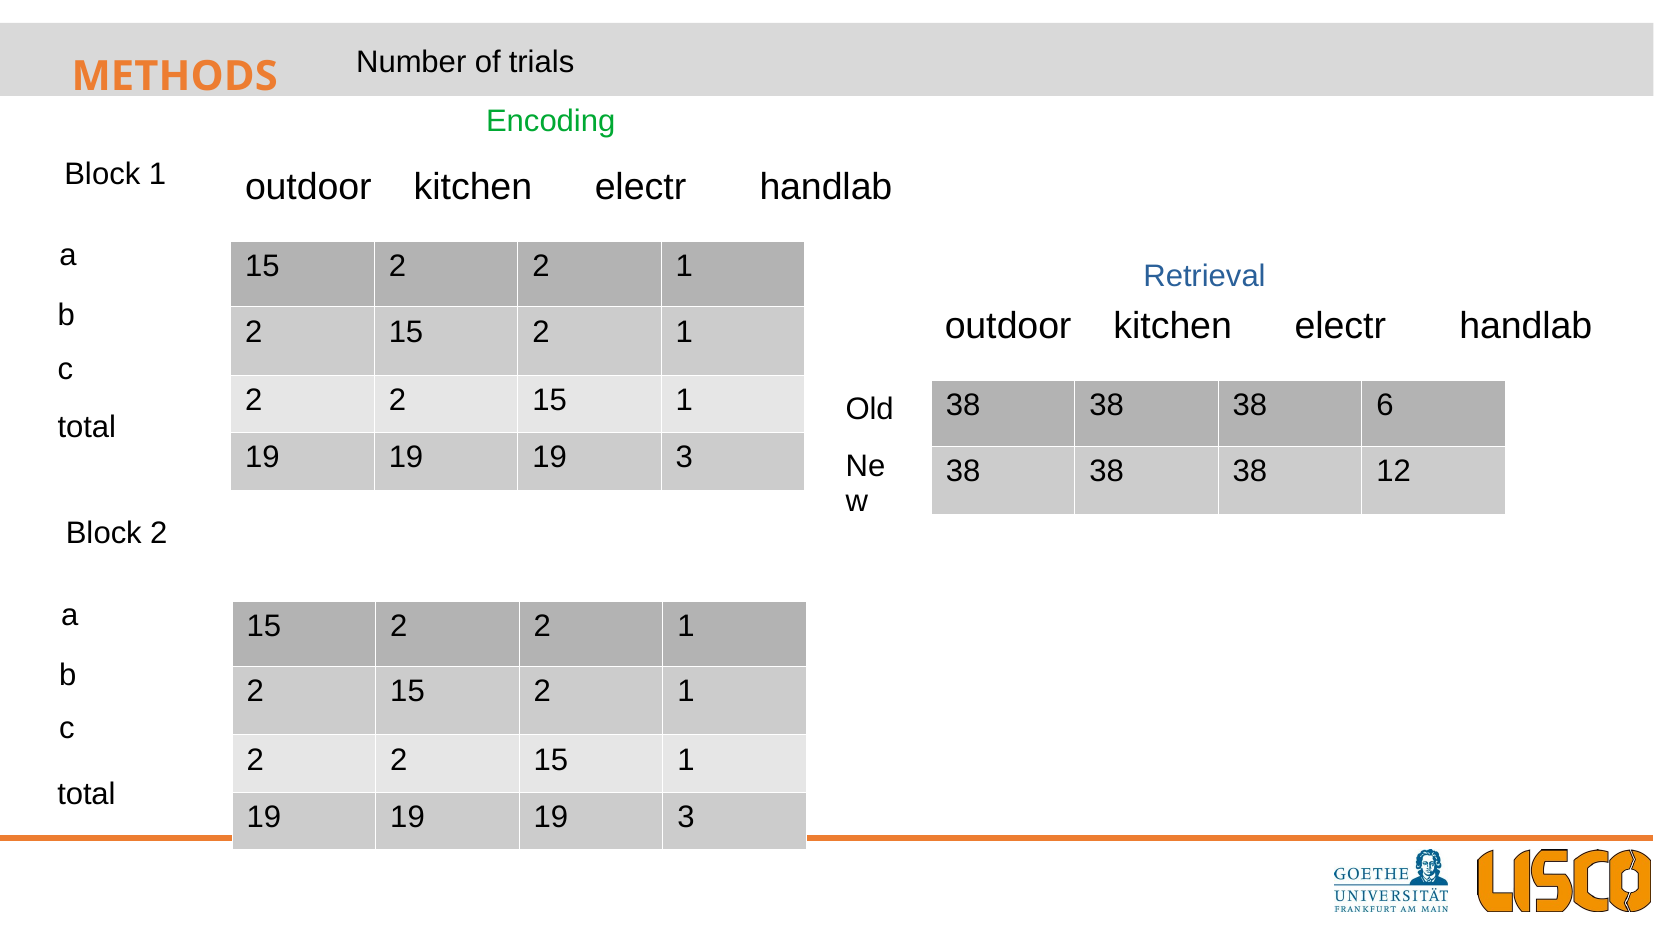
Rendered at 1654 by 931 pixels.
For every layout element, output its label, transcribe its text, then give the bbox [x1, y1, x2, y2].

text_box b [44, 649, 201, 703]
text_box Block 2 [51, 508, 208, 591]
text_box Old [830, 384, 918, 434]
text_box total [42, 401, 199, 484]
table_header 38 [1075, 387, 1218, 446]
text_box total [42, 768, 199, 851]
table_cell 3 [662, 433, 804, 490]
table_cell 1 [662, 307, 804, 375]
table_header 15 [231, 248, 374, 306]
text_box Number of trials [341, 37, 1055, 87]
table_cell 19 [233, 793, 375, 849]
table_cell 2 [233, 667, 375, 734]
table_header 15 [233, 602, 375, 666]
table_cell 2 [376, 735, 519, 792]
table_cell 2 [518, 307, 661, 375]
table_cell 38 [1219, 447, 1361, 514]
table_cell 1 [662, 376, 804, 432]
table_cell 38 [1075, 447, 1218, 514]
table_cell 2 [375, 376, 517, 432]
table_cell 19 [376, 793, 519, 849]
text_box c [44, 703, 201, 786]
picture [1477, 849, 1651, 912]
text_box Block 1 [49, 148, 206, 231]
table_cell 1 [663, 667, 806, 734]
text_box b [42, 290, 199, 343]
text_box c [42, 343, 199, 401]
table_header 38 [1219, 387, 1361, 446]
text_box a [46, 590, 203, 672]
table_cell 2 [231, 307, 374, 375]
table_header 6 [1362, 387, 1505, 446]
table_header 2 [376, 602, 519, 666]
table_cell 19 [231, 433, 374, 490]
table_cell 15 [518, 376, 661, 432]
table_header 2 [520, 602, 662, 666]
table_header 1 [662, 248, 804, 306]
table_cell 2 [233, 735, 375, 792]
table_cell 3 [663, 793, 806, 849]
text_box Retrieval [1128, 250, 1654, 297]
picture [1334, 849, 1448, 912]
table_header 2 [375, 248, 517, 306]
text_box New [830, 441, 918, 525]
text_box [0, 22, 1654, 96]
table_cell 2 [520, 667, 662, 734]
text_box METHODS [56, 41, 315, 107]
table_cell 12 [1362, 447, 1505, 514]
table_cell 15 [520, 735, 662, 792]
text_box a [44, 230, 201, 313]
table_cell 15 [375, 307, 517, 375]
table_cell 19 [518, 433, 661, 490]
table_cell 19 [520, 793, 662, 849]
text_box Encoding [471, 95, 1117, 146]
text_box outdoor kitchen electr handlab [230, 158, 1367, 248]
table_cell 19 [375, 433, 517, 490]
table_cell 38 [932, 447, 1074, 514]
table_header 2 [518, 248, 661, 306]
text_box outdoor kitchen electr handlab [930, 297, 1654, 387]
table_cell 2 [231, 376, 374, 432]
table_header 1 [663, 602, 806, 666]
table_cell 1 [663, 735, 806, 792]
table_header 38 [932, 387, 1074, 446]
table_cell 15 [376, 667, 519, 734]
